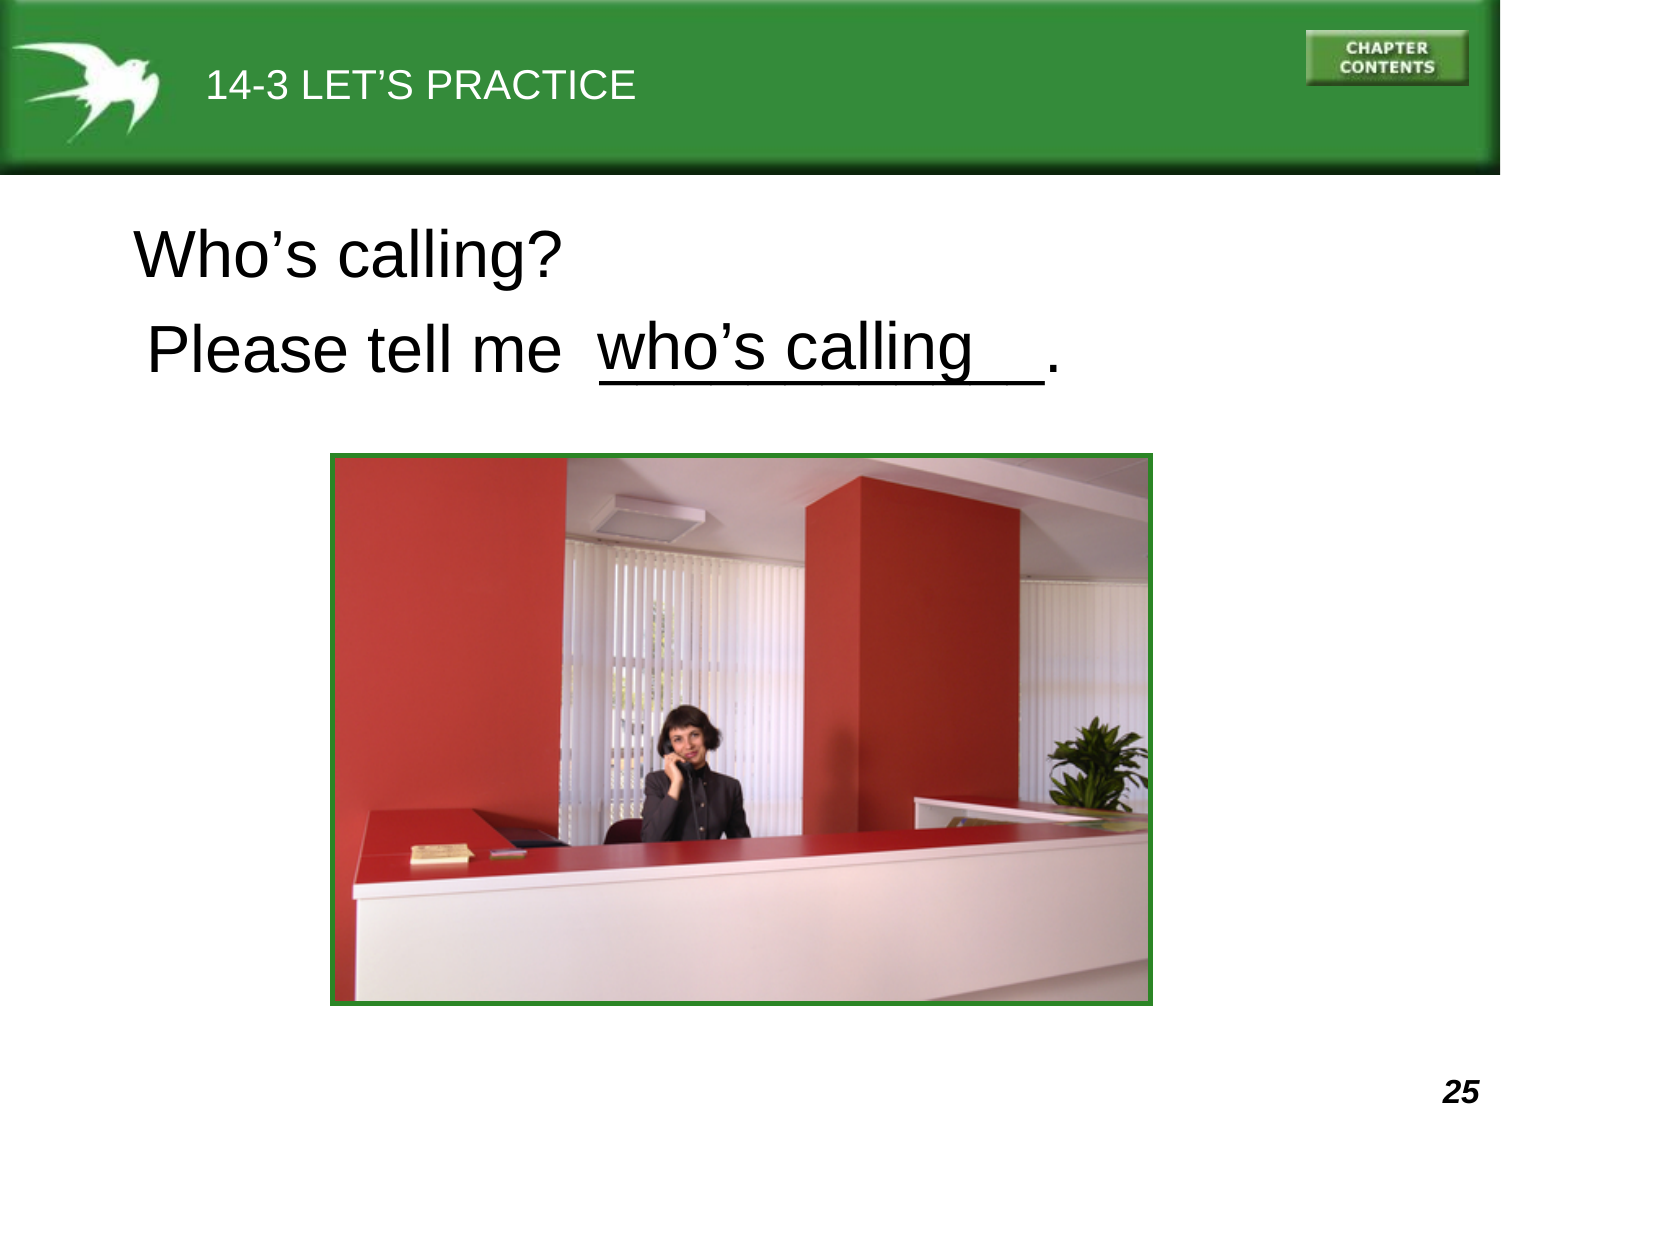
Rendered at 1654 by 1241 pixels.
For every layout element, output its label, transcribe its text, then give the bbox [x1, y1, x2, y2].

text_box Please tell me ____________. [131, 298, 1079, 394]
text_box Who’s calling? [119, 203, 579, 299]
text_box who’s calling [582, 295, 990, 392]
picture [0, 0, 1500, 175]
text_box 14-3 LET’S PRACTICE [190, 50, 1363, 116]
picture [334, 457, 1149, 1001]
